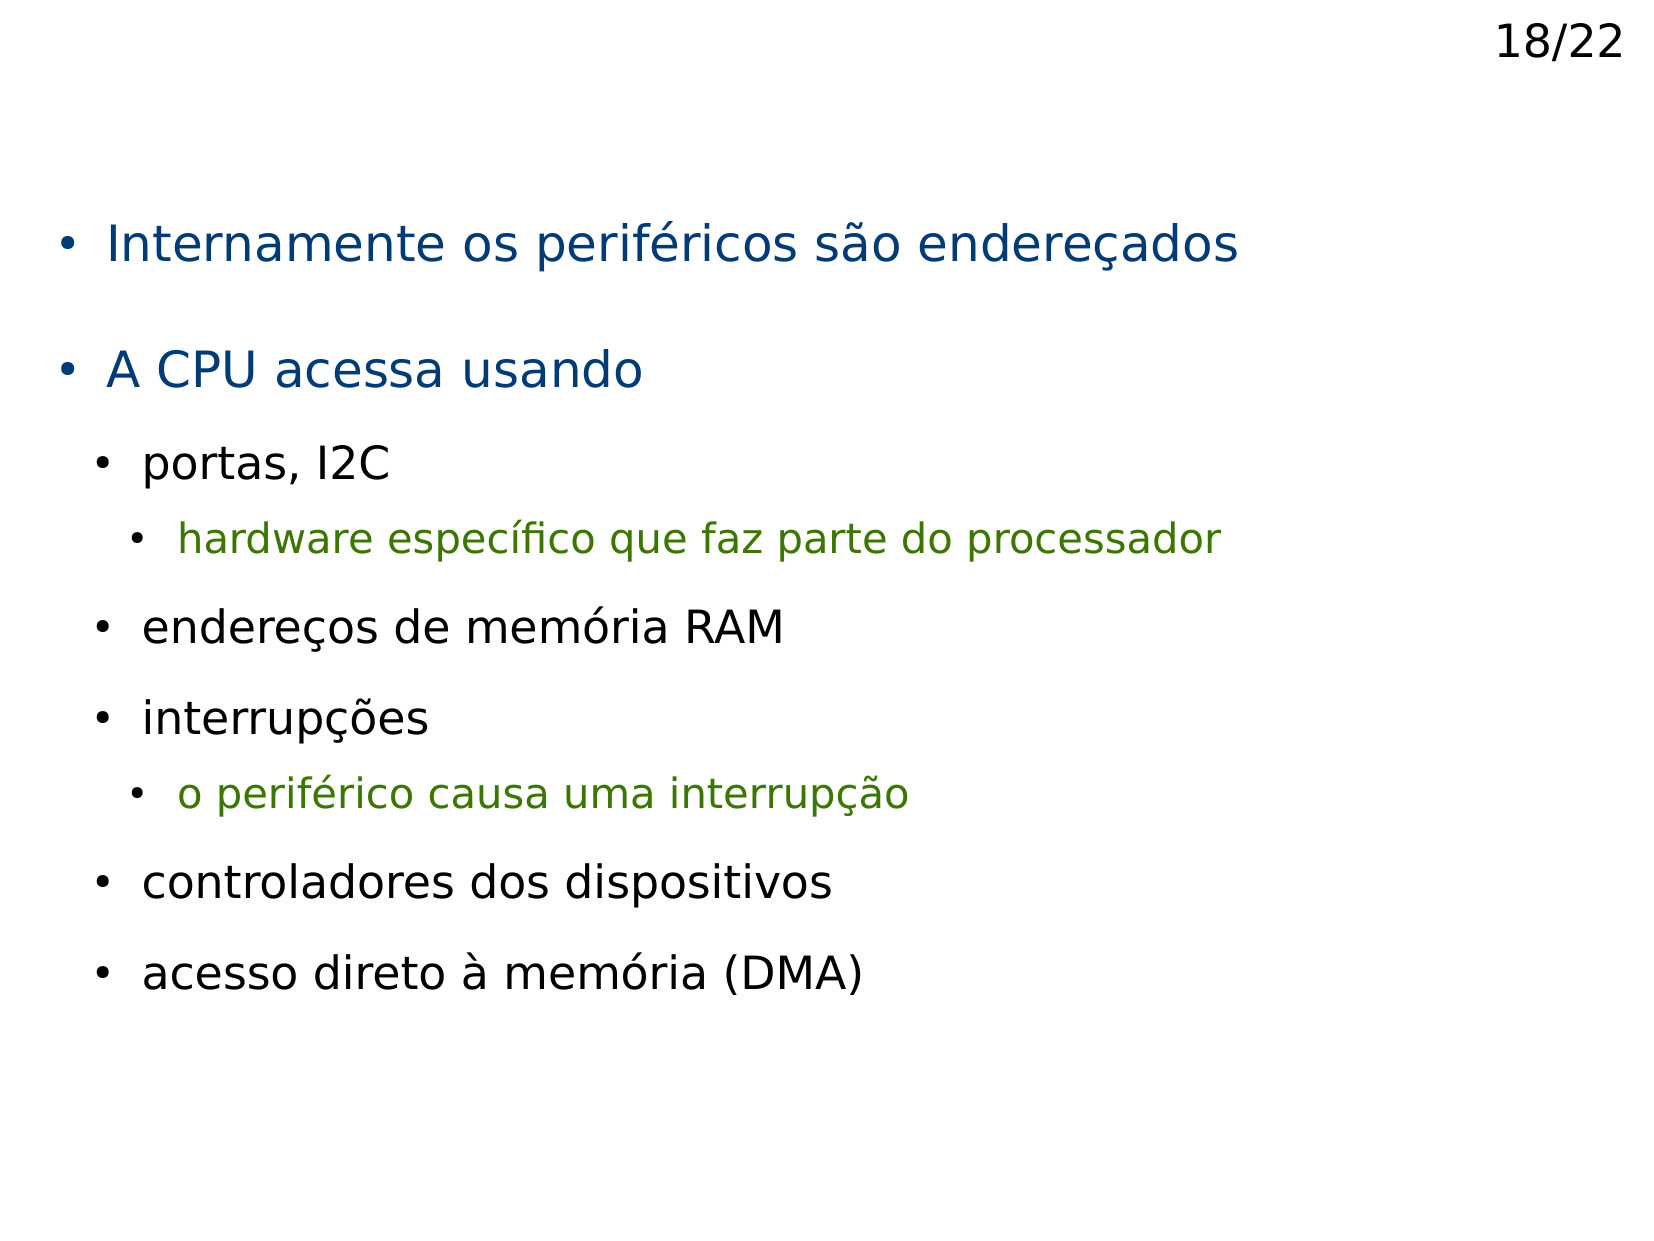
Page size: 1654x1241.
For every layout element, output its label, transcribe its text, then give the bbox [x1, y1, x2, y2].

list Internamente os periféricos são endereçados A CPU acessa usando portas, I2C hardware específico que faz parte do processador endereços de memória RAM interrupções o periférico causa uma interrupção controladores dos dispositivos acesso direto à memória (DMA) [59, 206, 1625, 1211]
